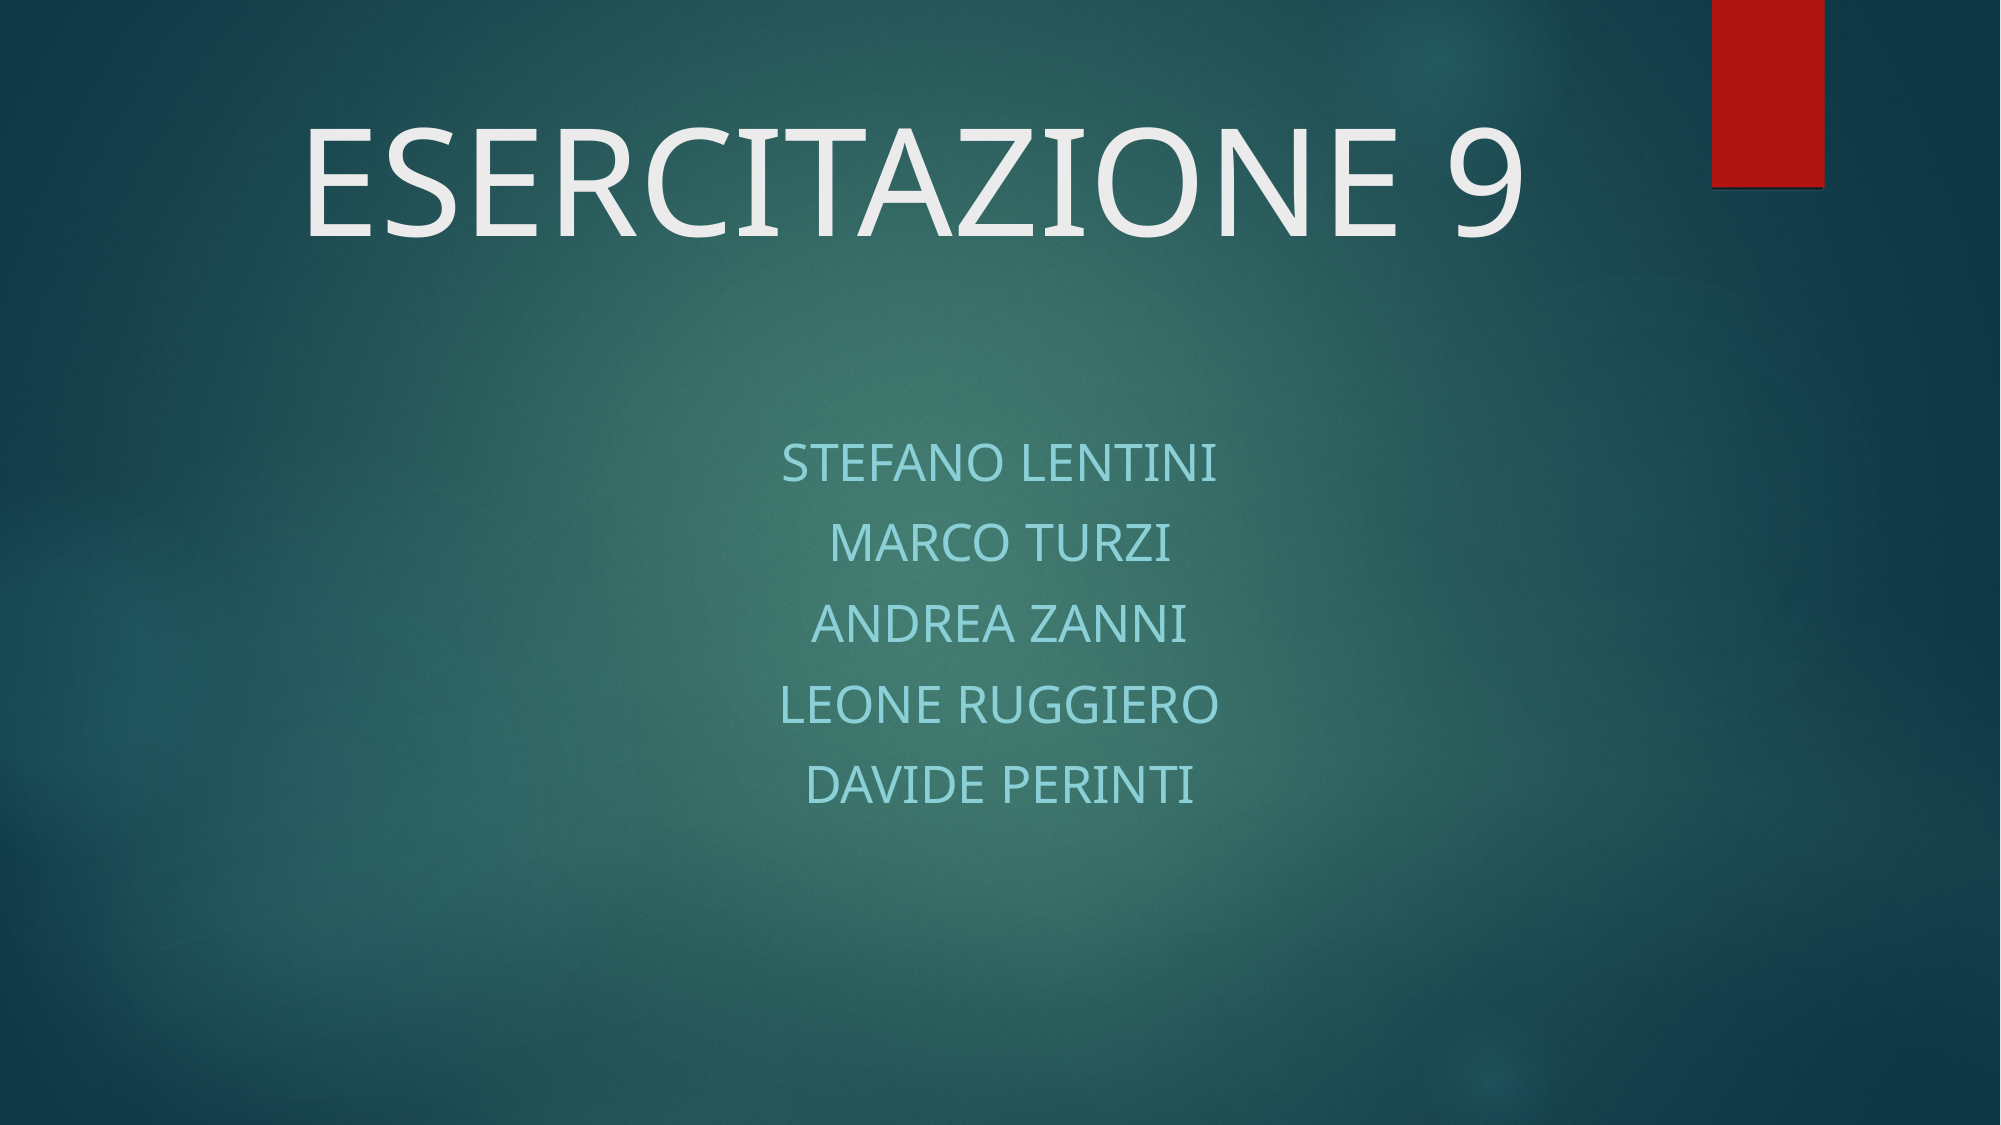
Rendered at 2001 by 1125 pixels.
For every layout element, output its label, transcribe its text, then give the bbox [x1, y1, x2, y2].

picture [0, 0, 2001, 1125]
subtitle STEFANO LENTINI MARCO TURZI ANDREA ZANNI LEONE RUGGIERO DAVIDE PERINTI [276, 358, 1724, 824]
title ESERCITAZIONE 9 [189, 96, 1638, 274]
